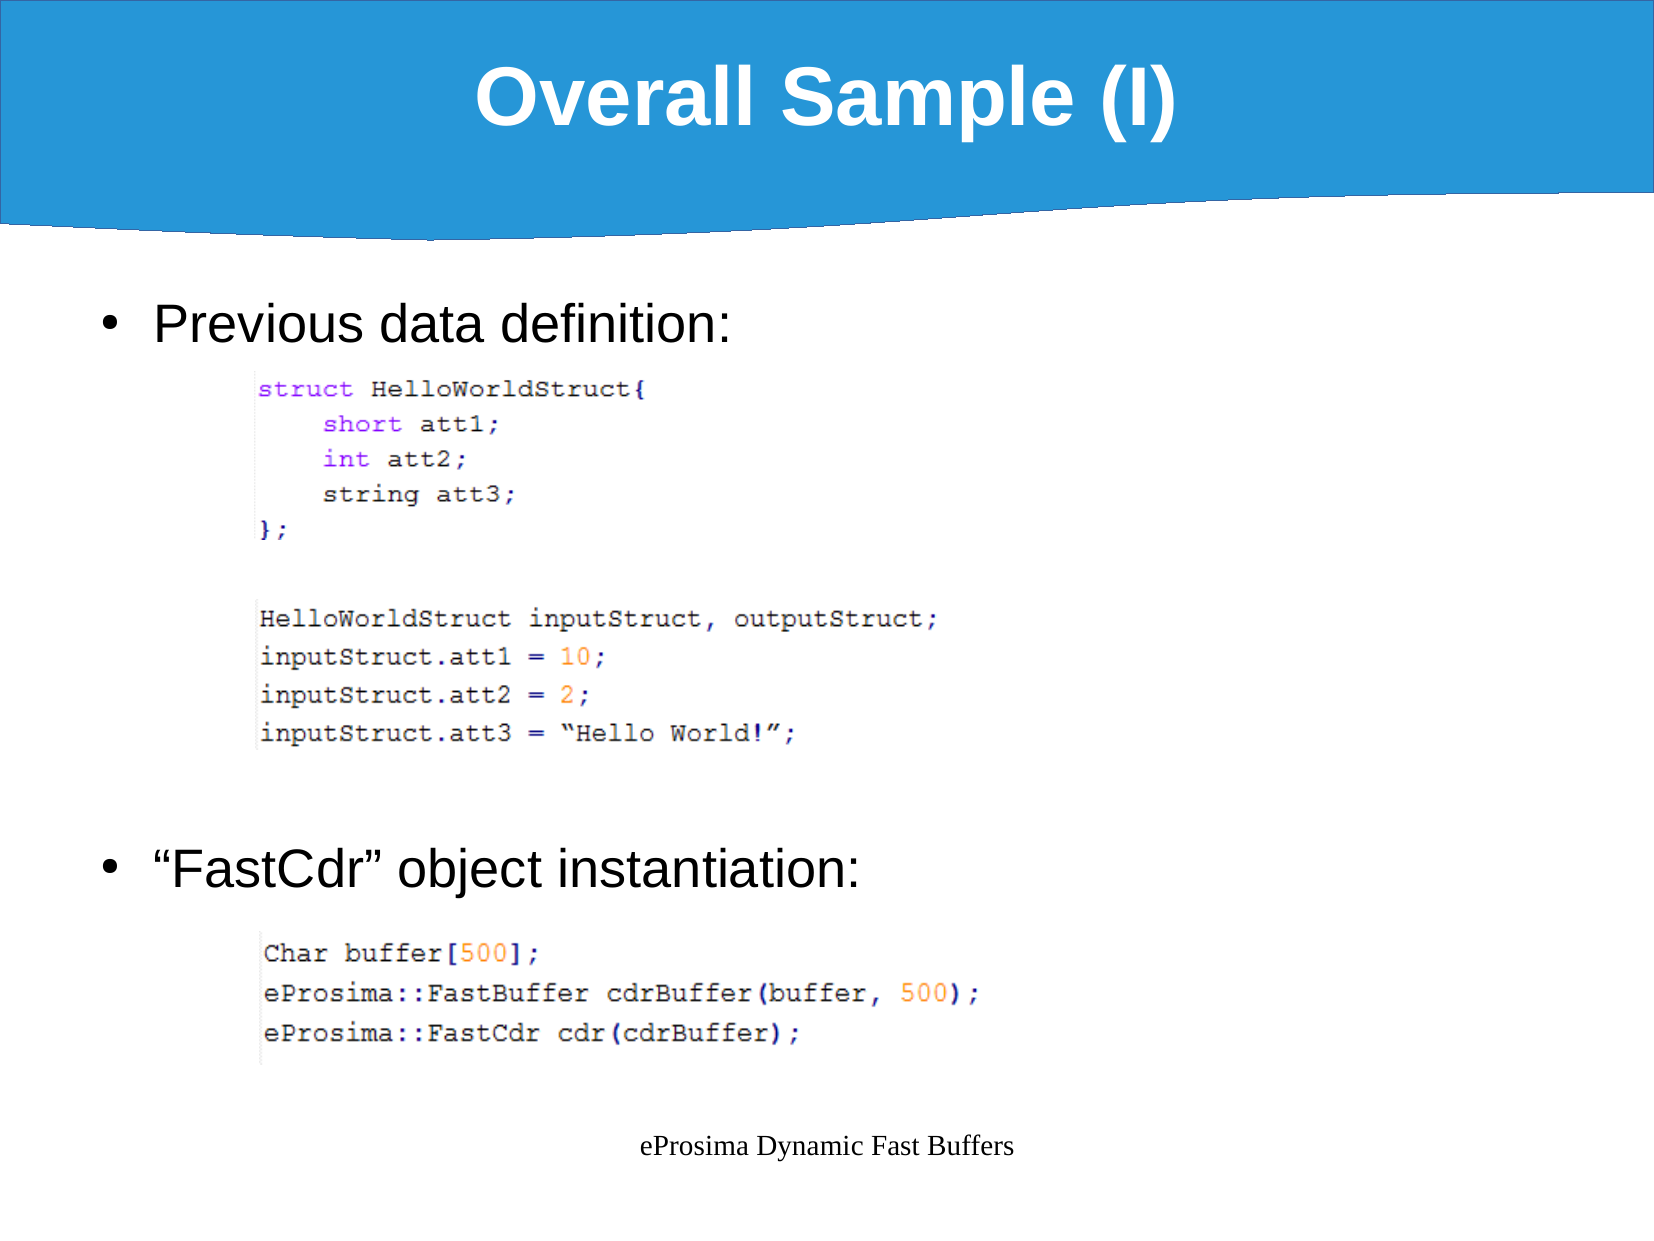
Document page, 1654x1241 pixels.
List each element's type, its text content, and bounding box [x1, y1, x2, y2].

text_box Overall Sample (I) [0, 0, 1654, 241]
picture [255, 599, 946, 750]
picture [254, 371, 661, 540]
picture [259, 931, 1006, 1065]
list Previous data definition: “FastCdr” object instantiation: [82, 293, 1571, 1063]
